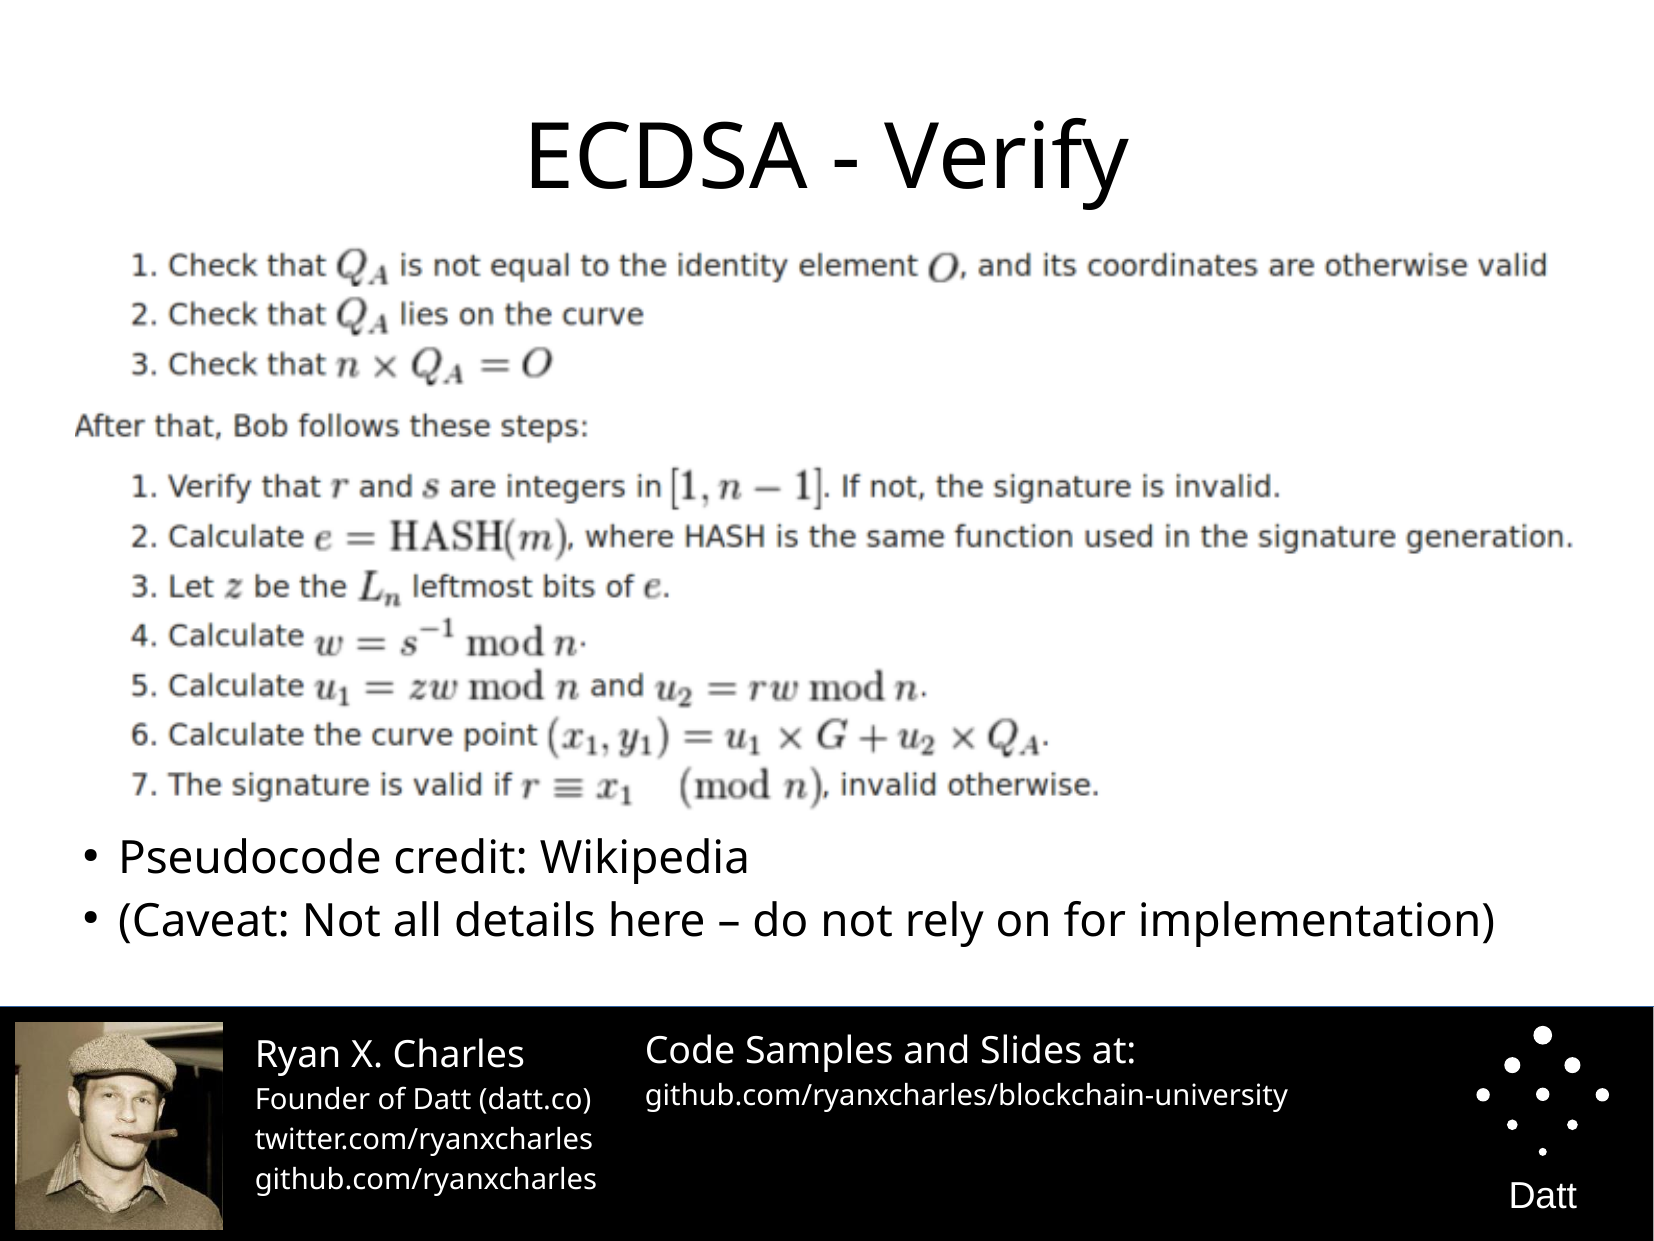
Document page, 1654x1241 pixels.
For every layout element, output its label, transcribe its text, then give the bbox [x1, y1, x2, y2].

title ECDSA - Verify [82, 49, 1571, 239]
picture [1475, 1023, 1611, 1159]
text_box Datt [1452, 1167, 1633, 1241]
text_box Ryan X. Charles Founder of Datt (datt.co) twitter.com/ryanxcharles github.com/ryanxcharles [240, 1020, 976, 1241]
picture [75, 239, 1621, 821]
picture [15, 1022, 223, 1231]
text_box Code Samples and Slides at: github.com/ryanxcharles/blockchain-university [630, 1015, 1403, 1156]
text_box [0, 1006, 1654, 1241]
subtitle Pseudocode credit: Wikipedia (Caveat: Not all details here – do not rely on for implementation) [82, 825, 1571, 1010]
